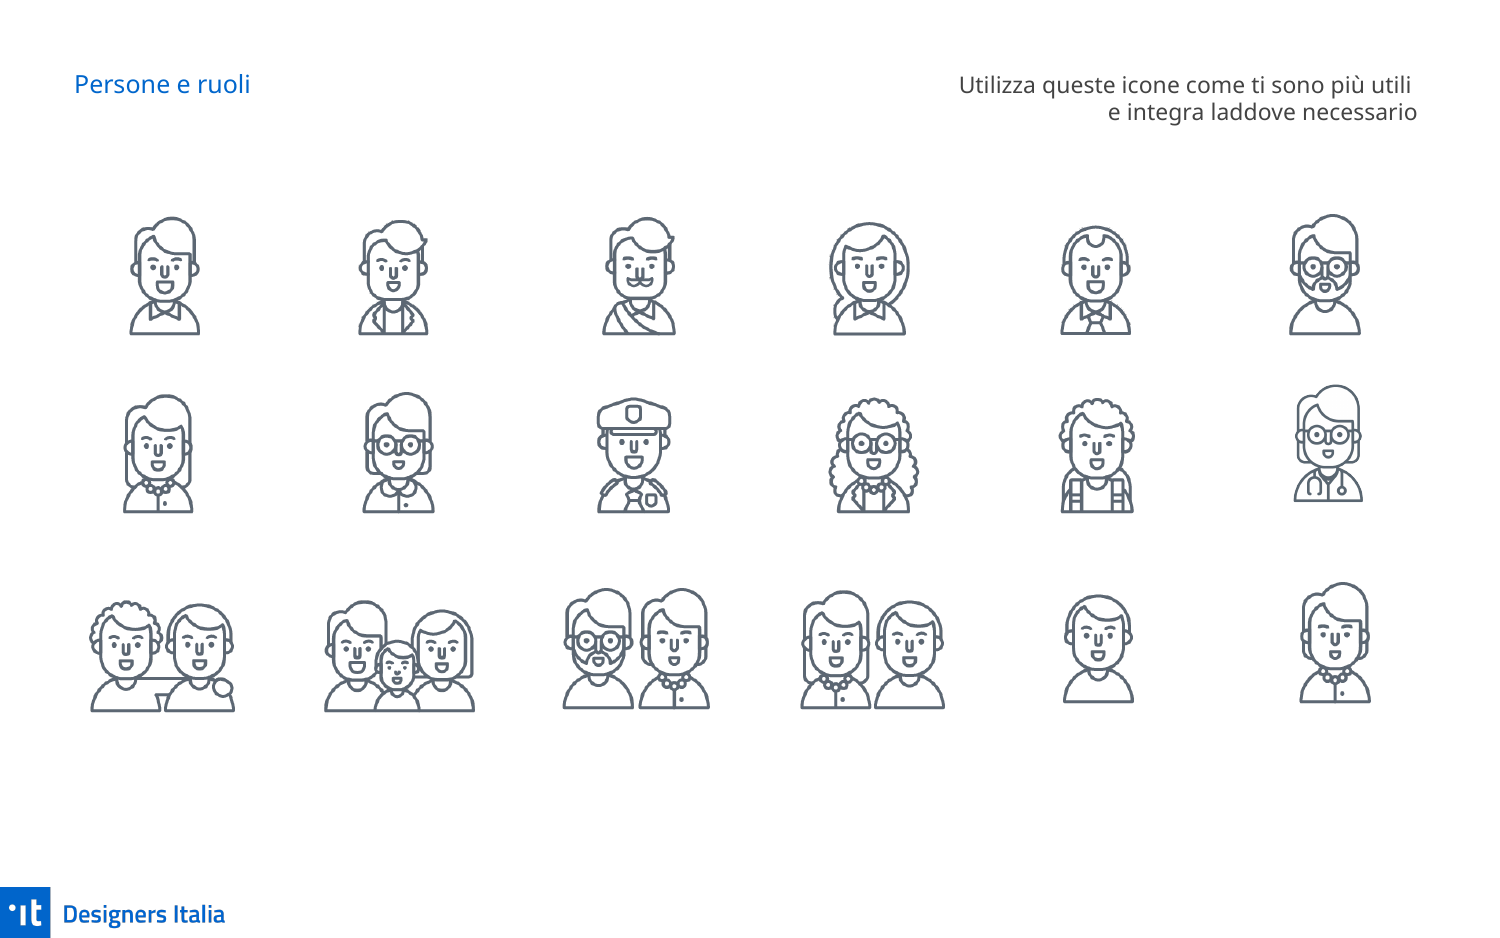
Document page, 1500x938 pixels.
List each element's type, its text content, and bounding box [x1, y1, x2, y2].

picture [1235, 194, 1414, 366]
picture [548, 569, 726, 741]
picture [782, 194, 961, 366]
picture [310, 571, 489, 743]
picture [72, 571, 251, 743]
picture [1010, 372, 1189, 545]
picture [1010, 194, 1189, 366]
text_box Persone e ruoli [59, 58, 696, 110]
picture [1263, 371, 1399, 507]
picture [1249, 562, 1428, 735]
picture [318, 372, 497, 545]
picture [782, 569, 961, 741]
picture [782, 372, 961, 545]
picture [547, 194, 726, 366]
picture [0, 887, 238, 938]
picture [72, 194, 251, 366]
picture [1010, 563, 1189, 735]
picture [307, 194, 486, 366]
picture [72, 372, 251, 545]
text_box Utilizza queste icone come ti sono più utili e integra laddove necessario [750, 55, 1434, 112]
picture [543, 372, 722, 545]
